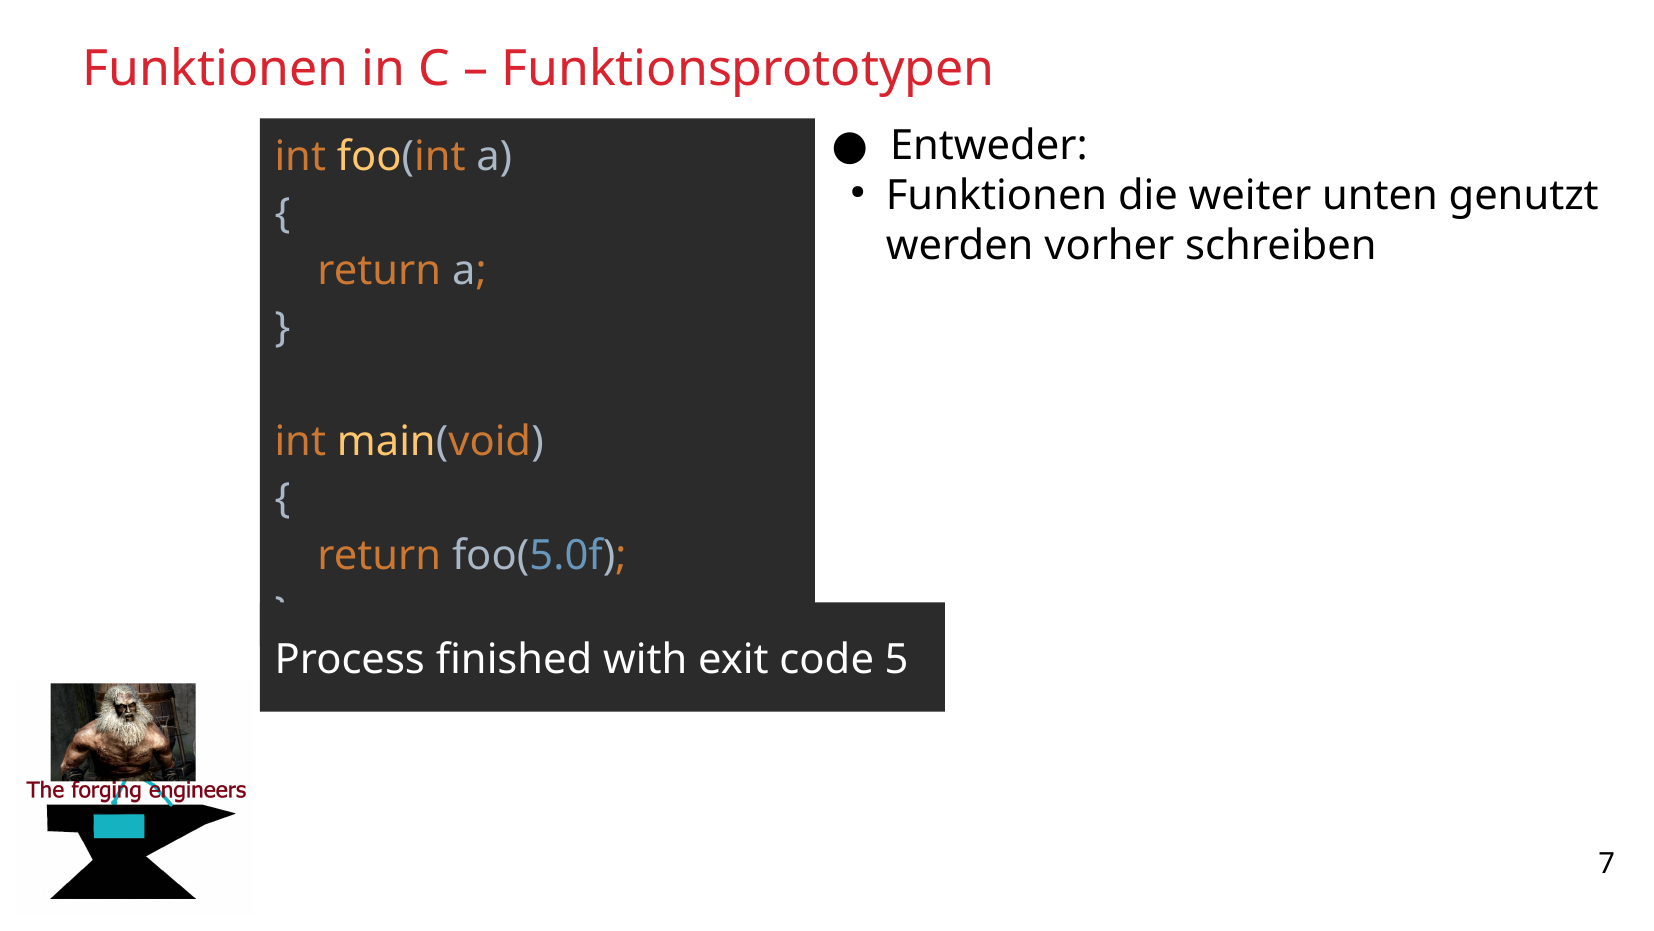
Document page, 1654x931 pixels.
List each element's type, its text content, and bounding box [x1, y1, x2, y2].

picture [17, 679, 254, 916]
text_box Entweder: Funktionen die weiter unten genutzt werden vorher schreiben [814, 118, 1654, 272]
text_box int foo(int a) { return a; } int main(void) { return foo(5.0f); } [259, 118, 815, 559]
text_box Process finished with exit code 5 [259, 602, 945, 712]
title Funktionen in C – Funktionsprototypen [82, 37, 1571, 95]
